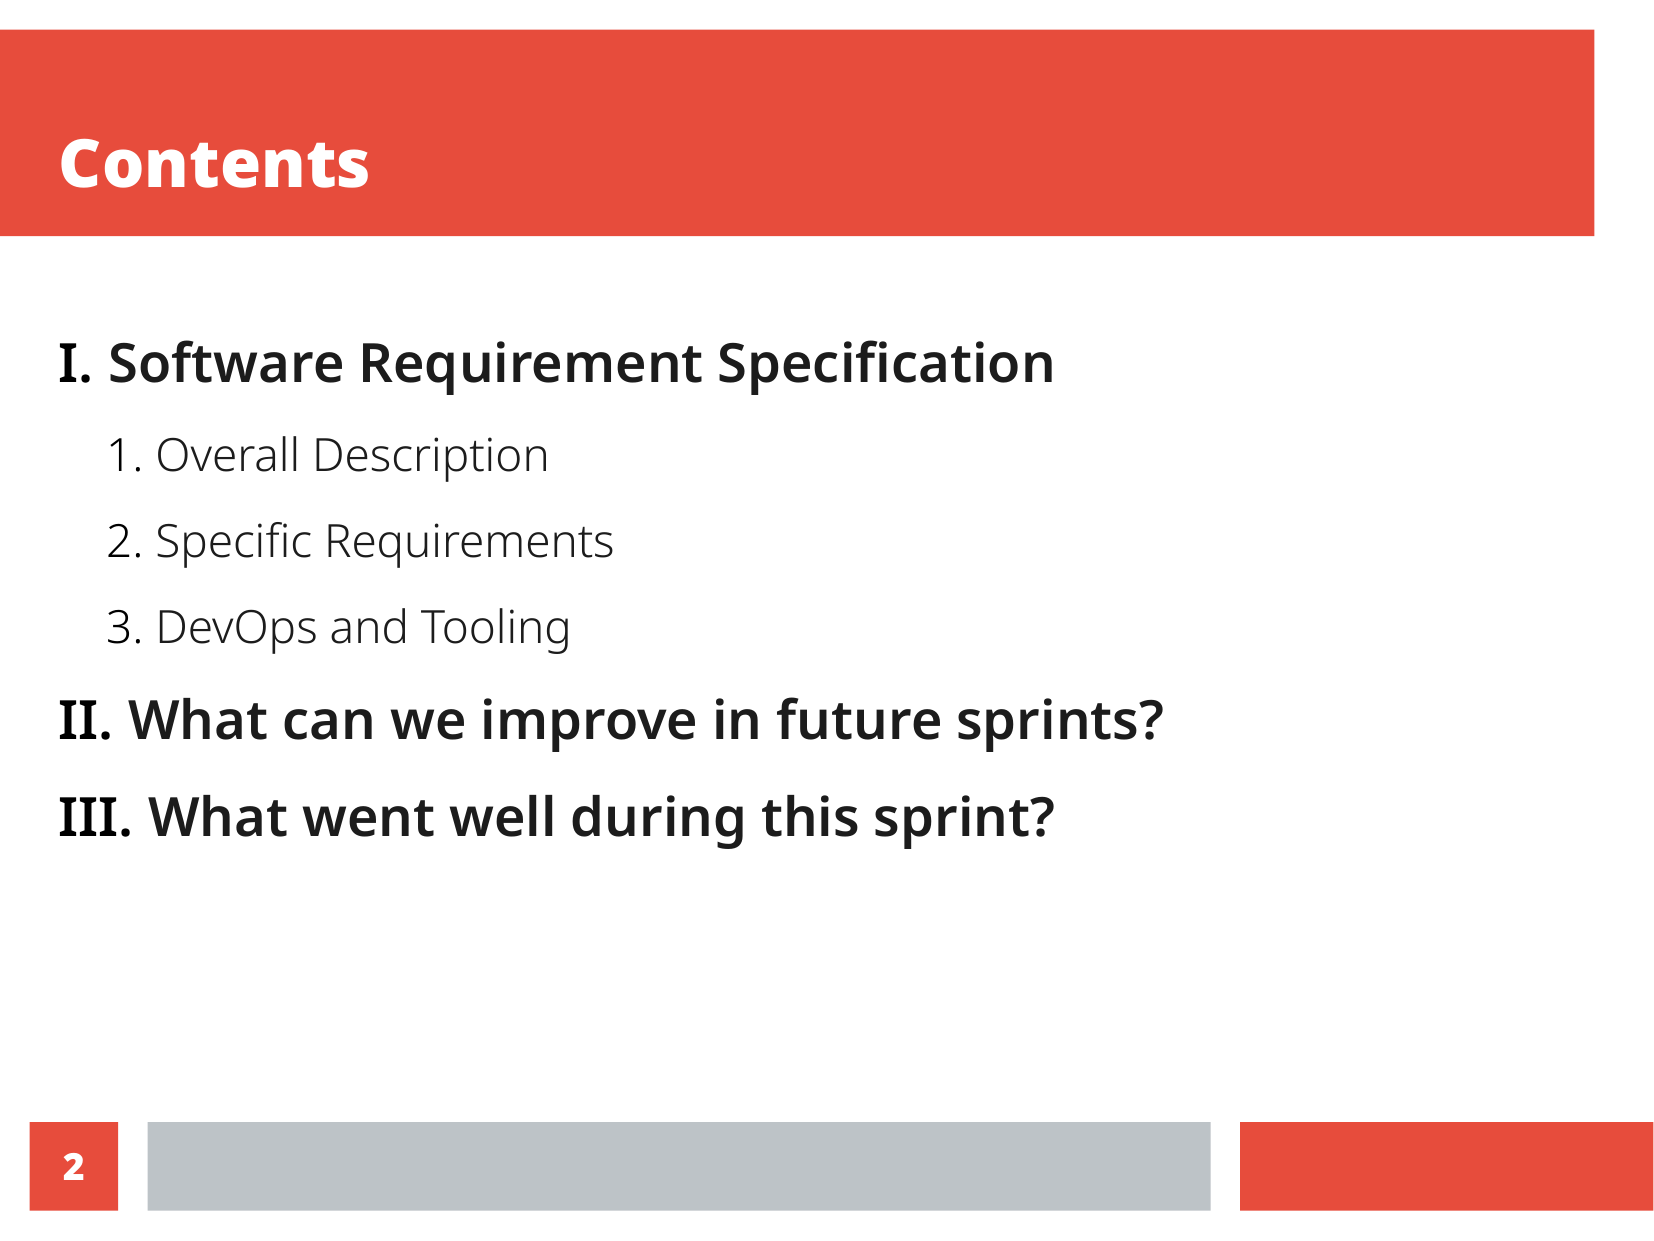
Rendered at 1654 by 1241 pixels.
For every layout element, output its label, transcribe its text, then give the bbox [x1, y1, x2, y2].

title Contents [59, 59, 1595, 207]
list Software Requirement Specification Overall Description Specific Requirements DevOps and Tooling What can we improve in future sprints? What went well during this sprint? [59, 324, 1565, 1093]
